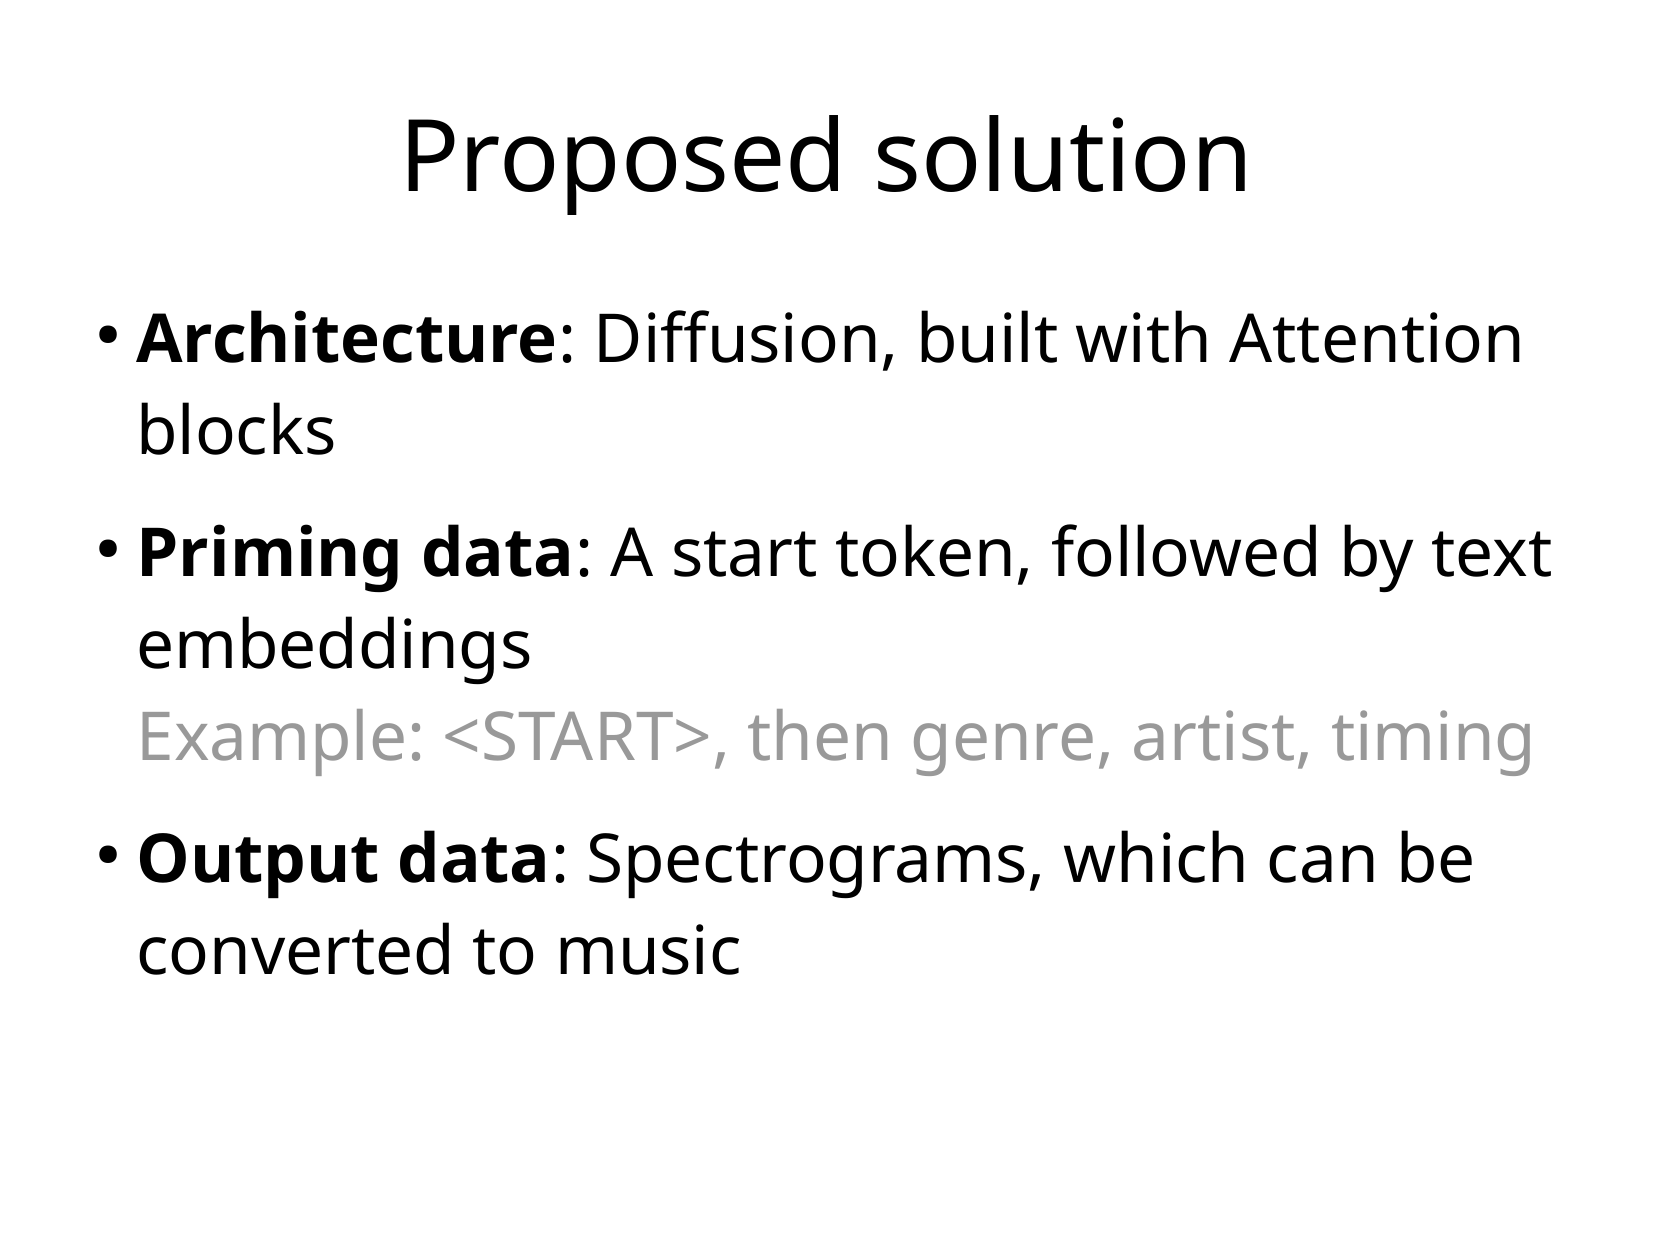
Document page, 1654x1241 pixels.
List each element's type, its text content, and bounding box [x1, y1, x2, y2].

list Architecture: Diffusion, built with Attention blocks Priming data: A start token, followed by text embeddings Example: <START>, then genre, artist, timing Output data: Spectrograms, which can be converted to music [82, 290, 1571, 1010]
title Proposed solution [82, 49, 1571, 257]
